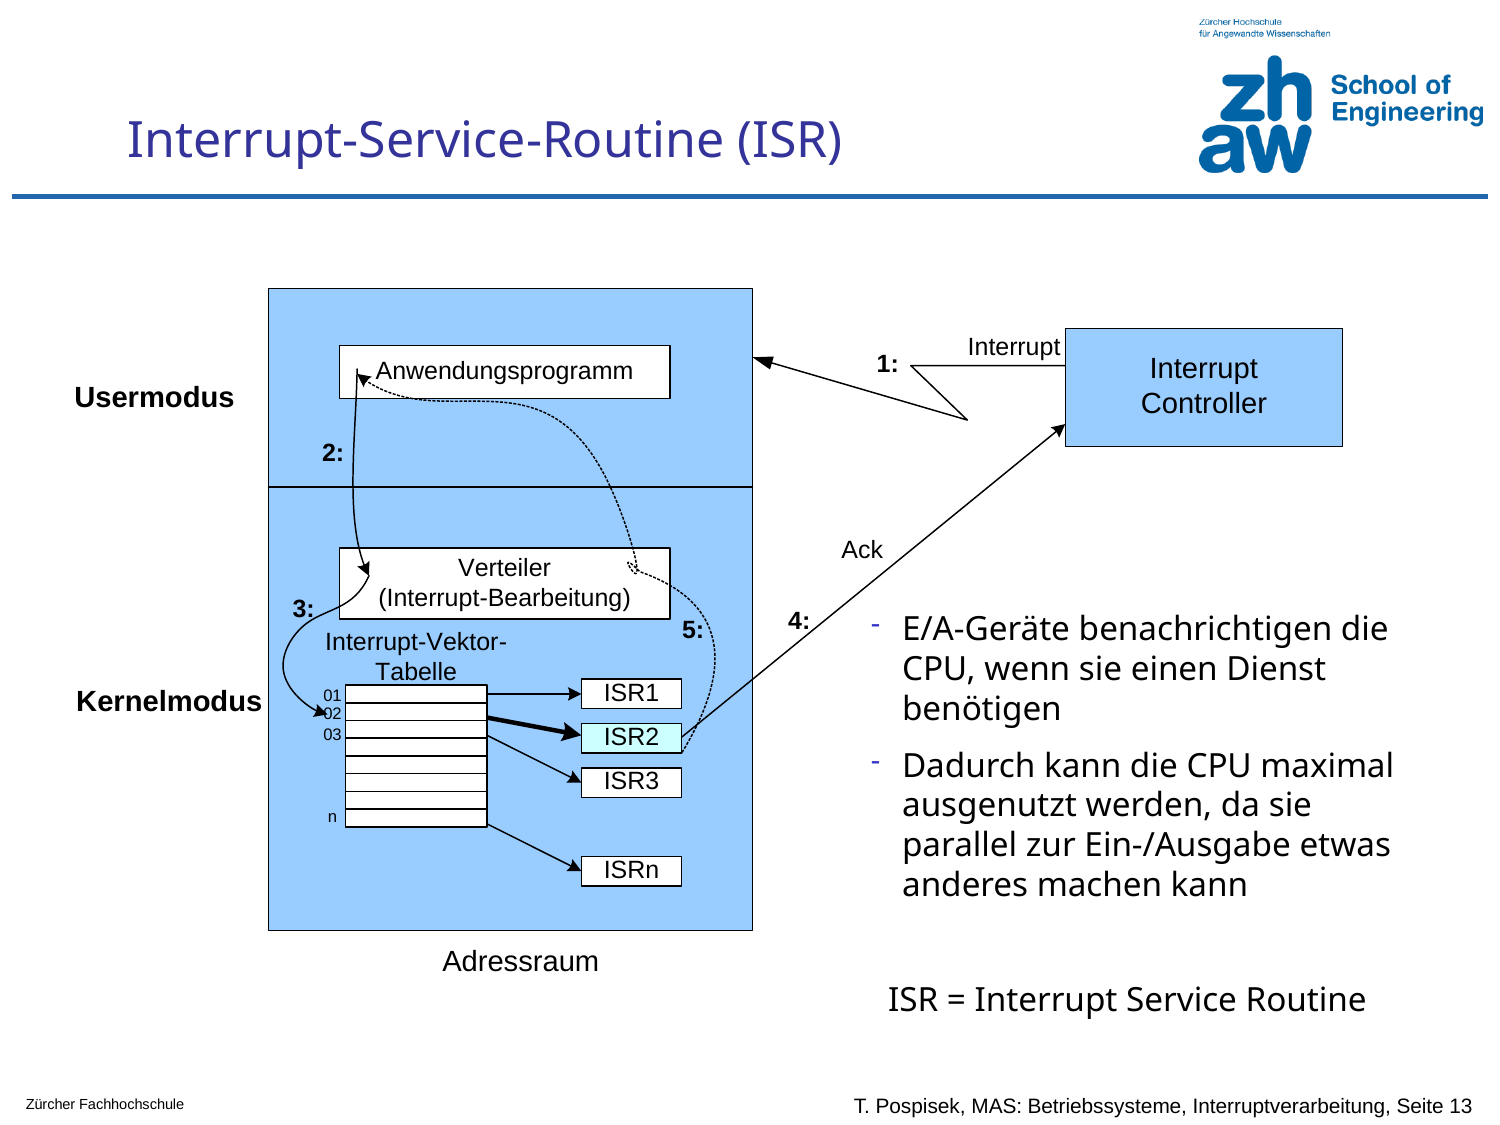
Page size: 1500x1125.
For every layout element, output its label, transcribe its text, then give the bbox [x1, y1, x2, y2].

picture [1199, 19, 1483, 173]
title Interrupt-Service-Routine (ISR) [112, 50, 1391, 175]
text_box ISR = Interrupt Service Routine [873, 970, 1383, 1026]
picture [12, 285, 1353, 988]
text_box E/A-Geräte benachrichtigen die CPU, wenn sie einen Dienst benötigen Dadurch kann die CPU maximal ausgenutzt werden, da sie parallel zur Ein-/Ausgabe etwas anderes machen kann [1353, 599, 1438, 911]
